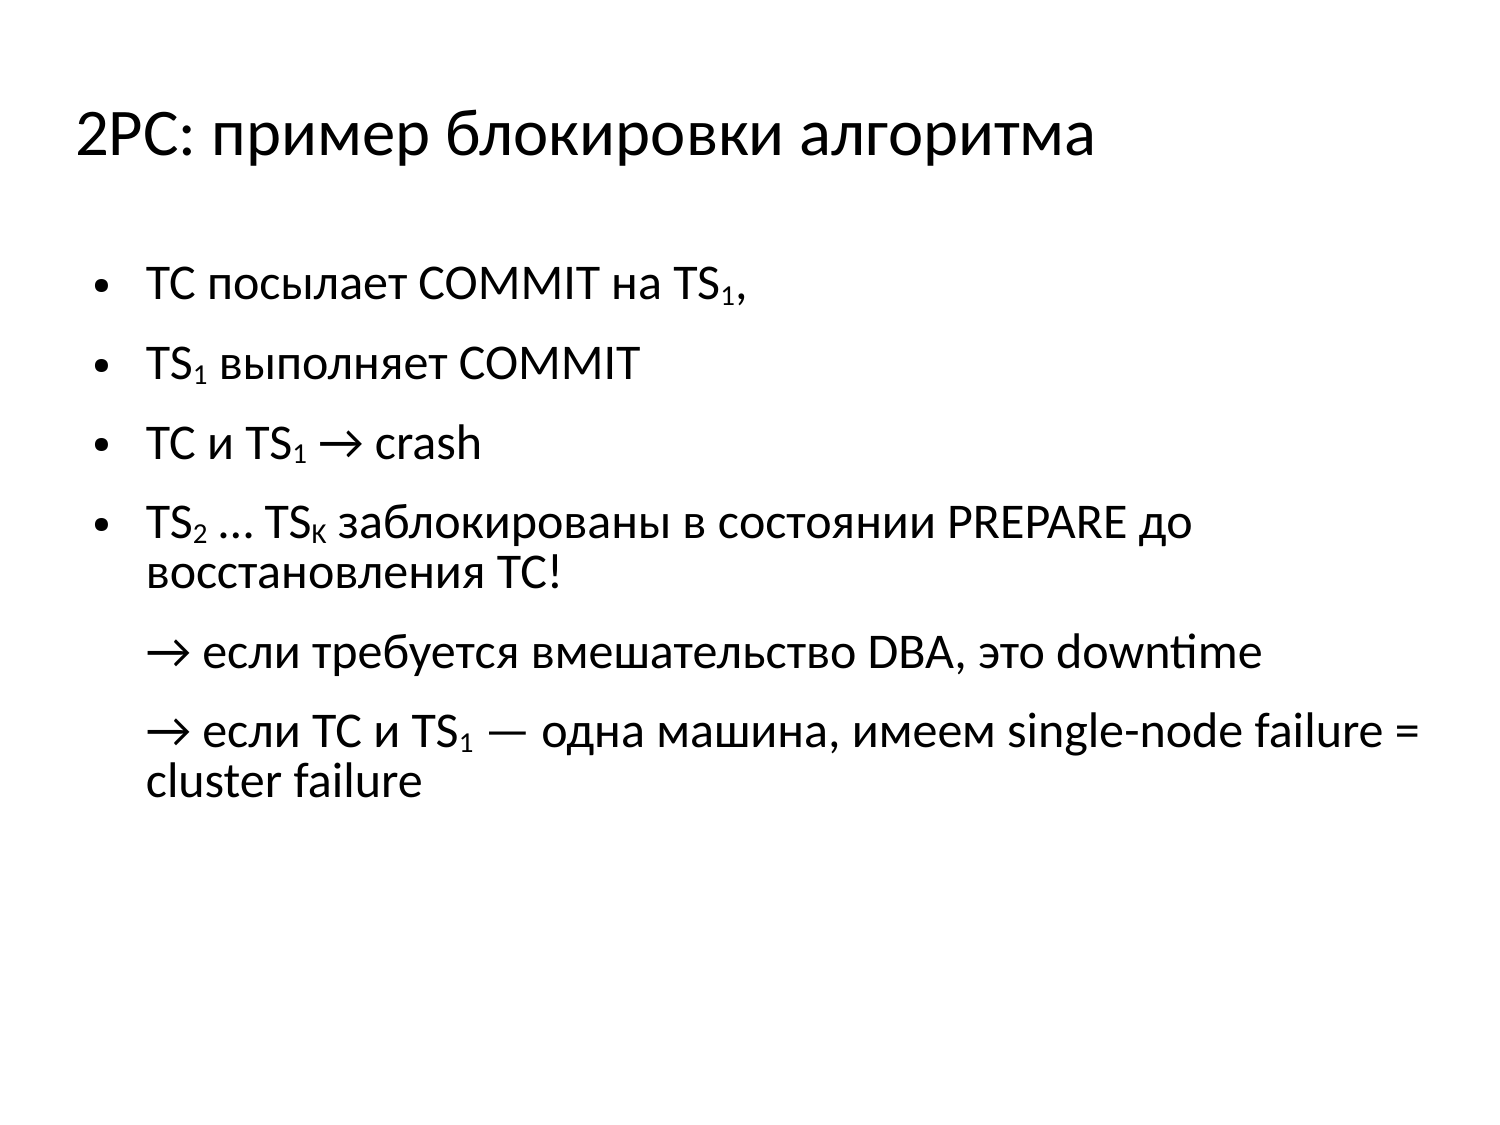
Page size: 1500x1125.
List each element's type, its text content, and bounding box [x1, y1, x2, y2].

list TC посылает COMMIT на TS1, TS1 выполняет COMMIT TC и TS1 → crash TS2 … TSK заблокированы в состоянии PREPARE до восстановления TC! → если требуется вмешательство DBA, это downtime → если TC и TS1 — одна машина, имеем single-node failure = cluster failure [75, 262, 1425, 1005]
title 2PC: пример блокировки алгоритма [75, 45, 1425, 233]
